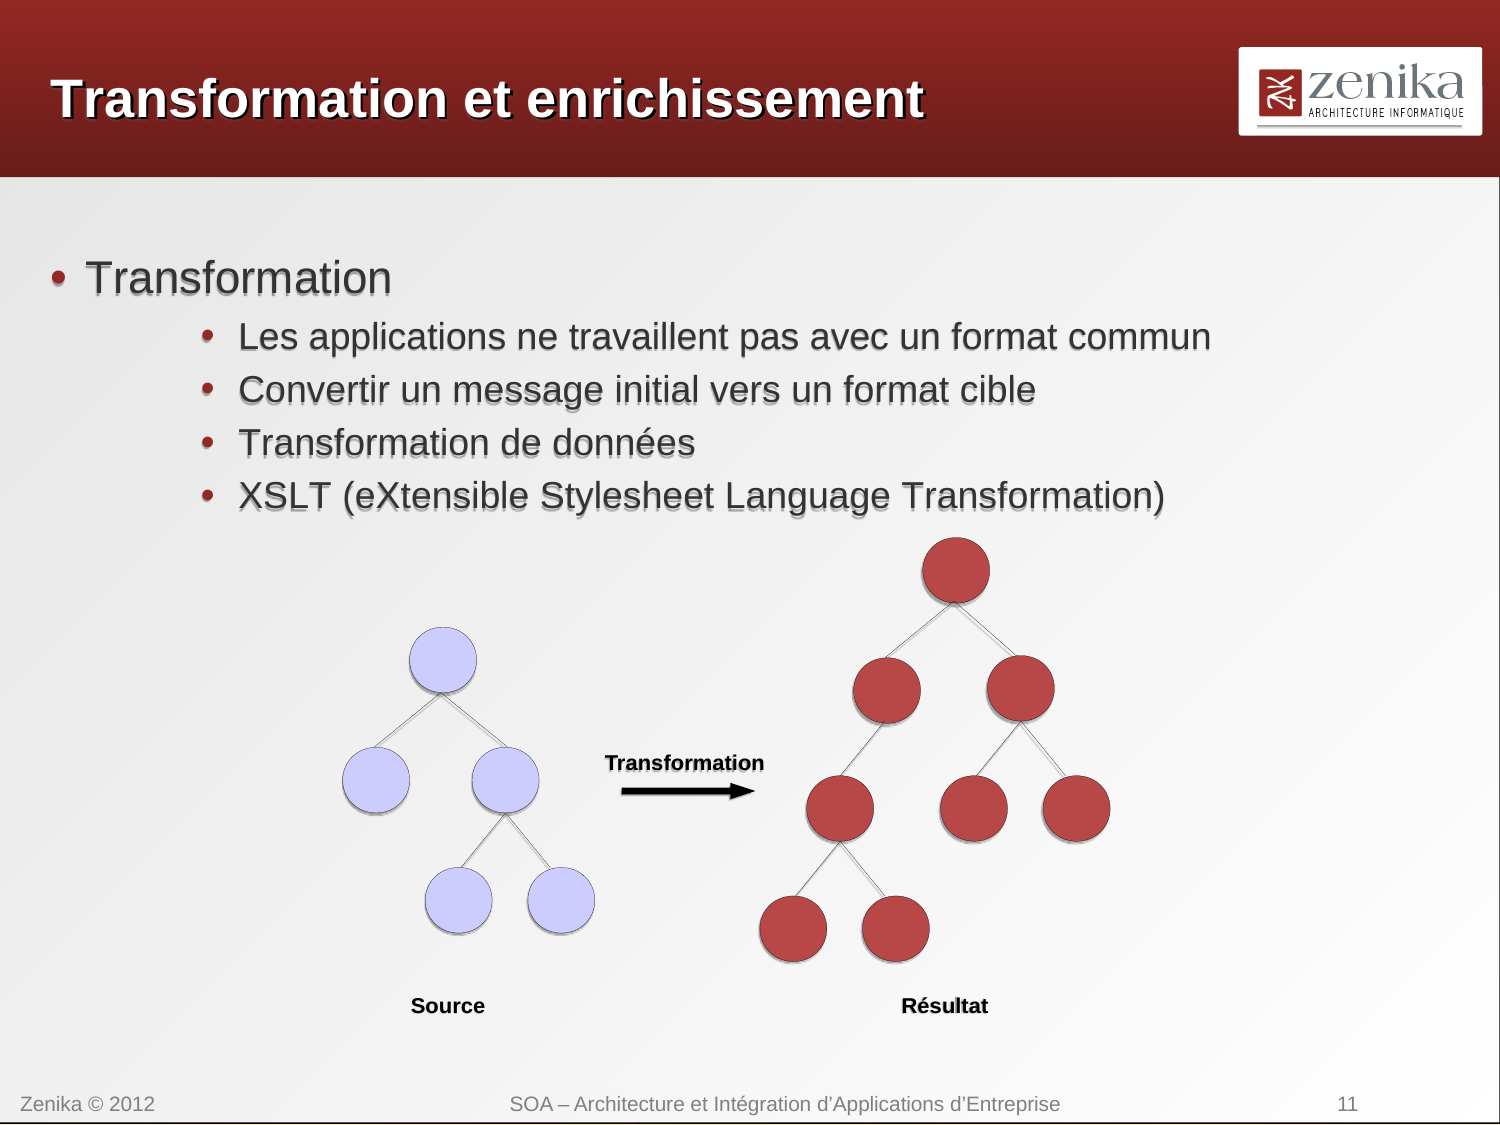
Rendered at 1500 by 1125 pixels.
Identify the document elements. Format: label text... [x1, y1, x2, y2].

title Transformation et enrichissement [50, 22, 1206, 172]
subtitle Transformation Les applications ne travaillent pas avec un format commun Convertir un message initial vers un format cible Transformation de données XSLT (eXtensible Stylesheet Language Transformation) [50, 249, 1477, 1064]
picture [342, 537, 1111, 1021]
